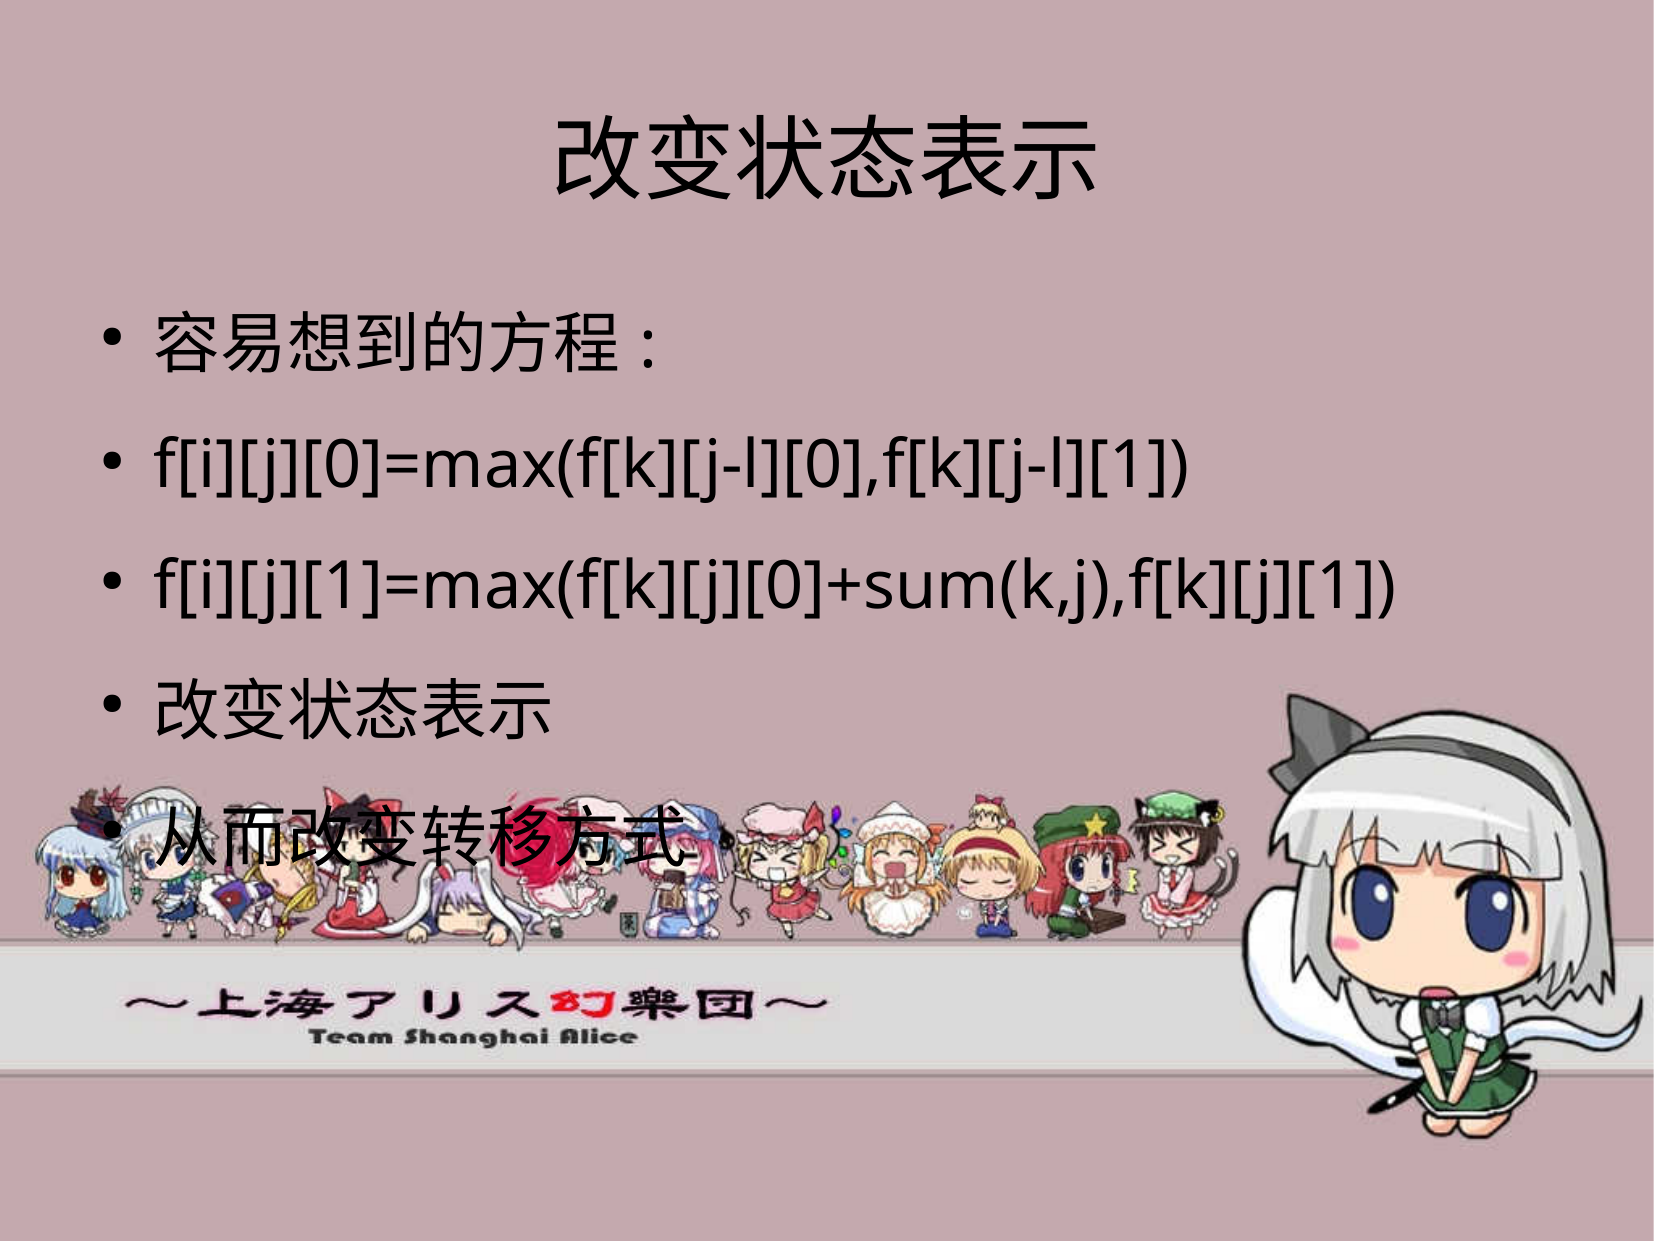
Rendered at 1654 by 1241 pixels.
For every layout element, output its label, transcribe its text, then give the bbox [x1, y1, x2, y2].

title 改变状态表示 [82, 49, 1571, 257]
picture [0, 0, 1654, 1241]
list 容易想到的方程: f[i][j][0]=max(f[k][j-l][0],f[k][j-l][1]) f[i][j][1]=max(f[k][j][0]+sum(k,j),f[k][j][1]) 改变状态表示 从而改变转移方式 [82, 290, 1571, 1109]
